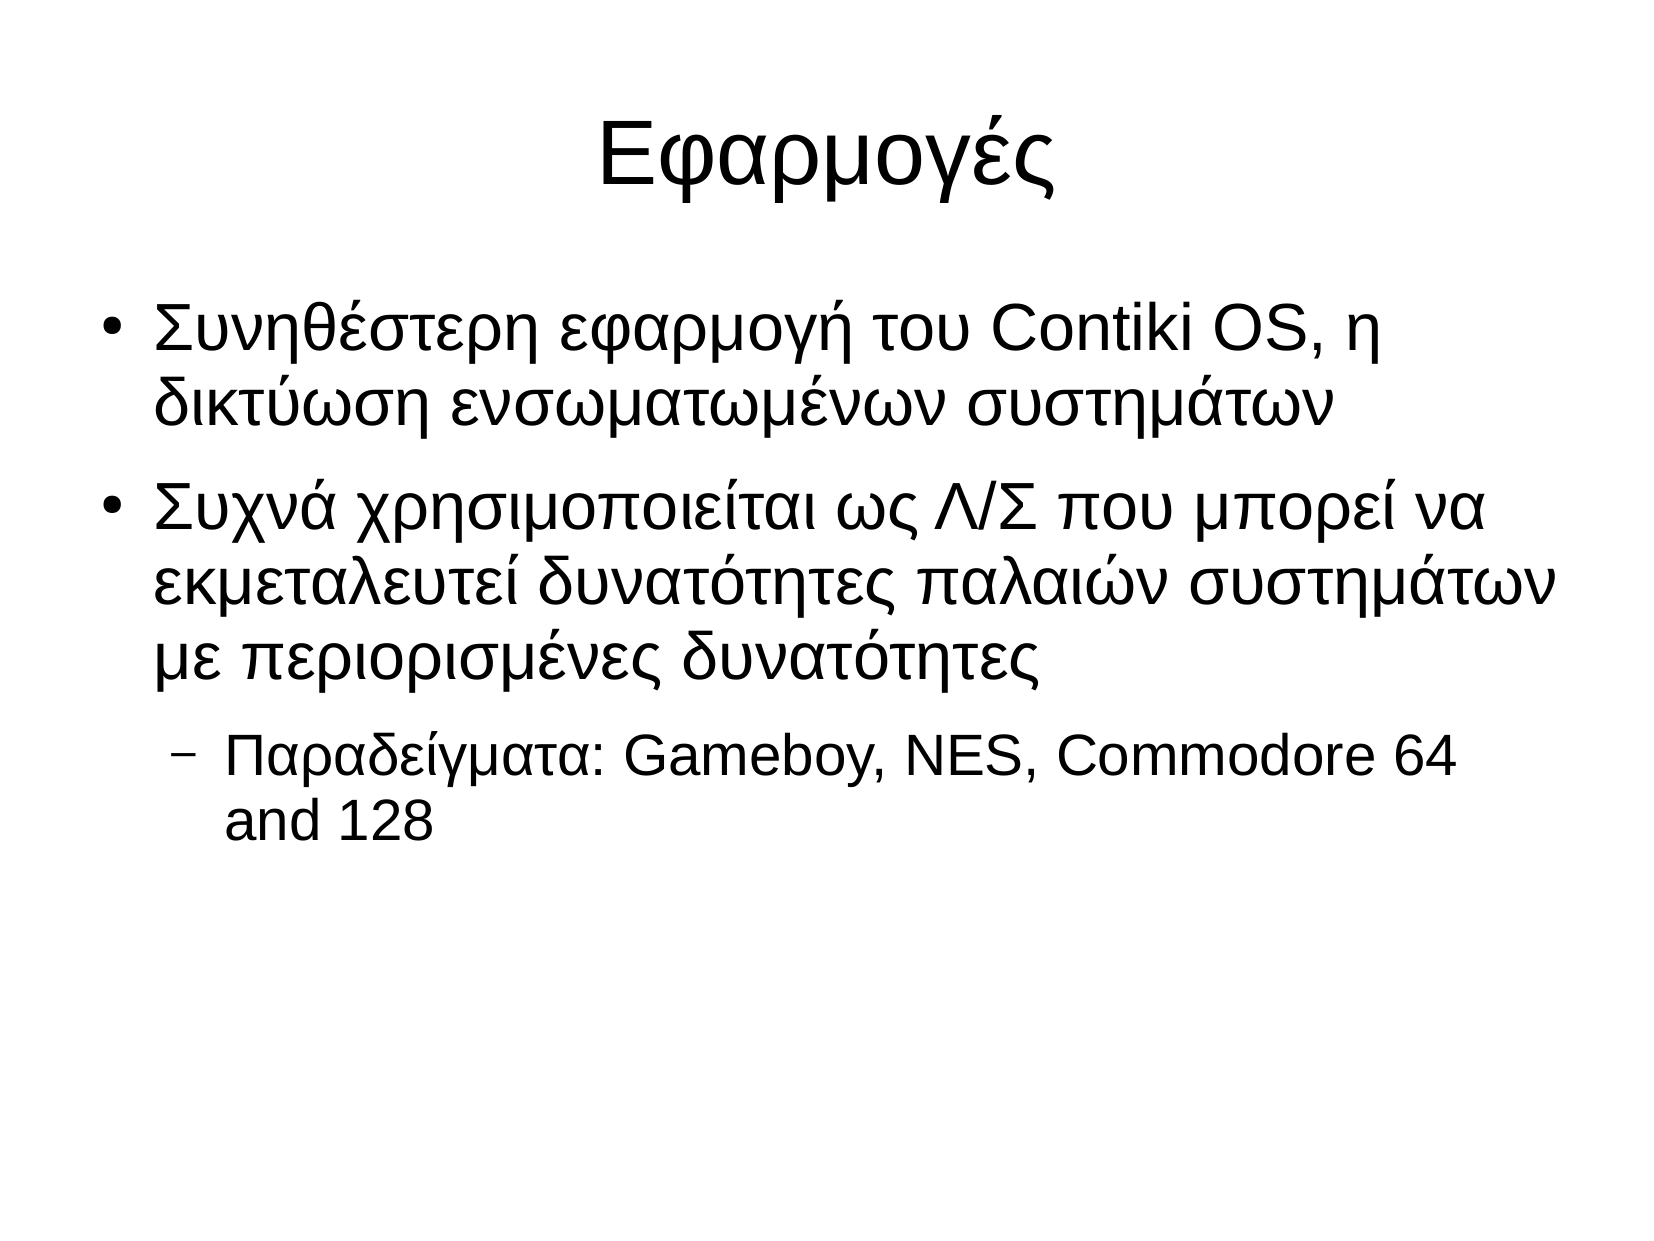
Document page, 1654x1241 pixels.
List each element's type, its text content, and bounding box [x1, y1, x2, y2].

list Συνηθέστερη εφαρμογή του Contiki OS, η δικτύωση ενσωματωμένων συστημάτων Συχνά χρησιμοποιείται ως Λ/Σ που μπορεί να εκμεταλευτεί δυνατότητες παλαιών συστημάτων με περιορισμένες δυνατότητες Παραδείγματα: Gameboy, NES, Commodore 64 and 128 [82, 290, 1571, 1010]
title Εφαρμογές [82, 49, 1571, 257]
